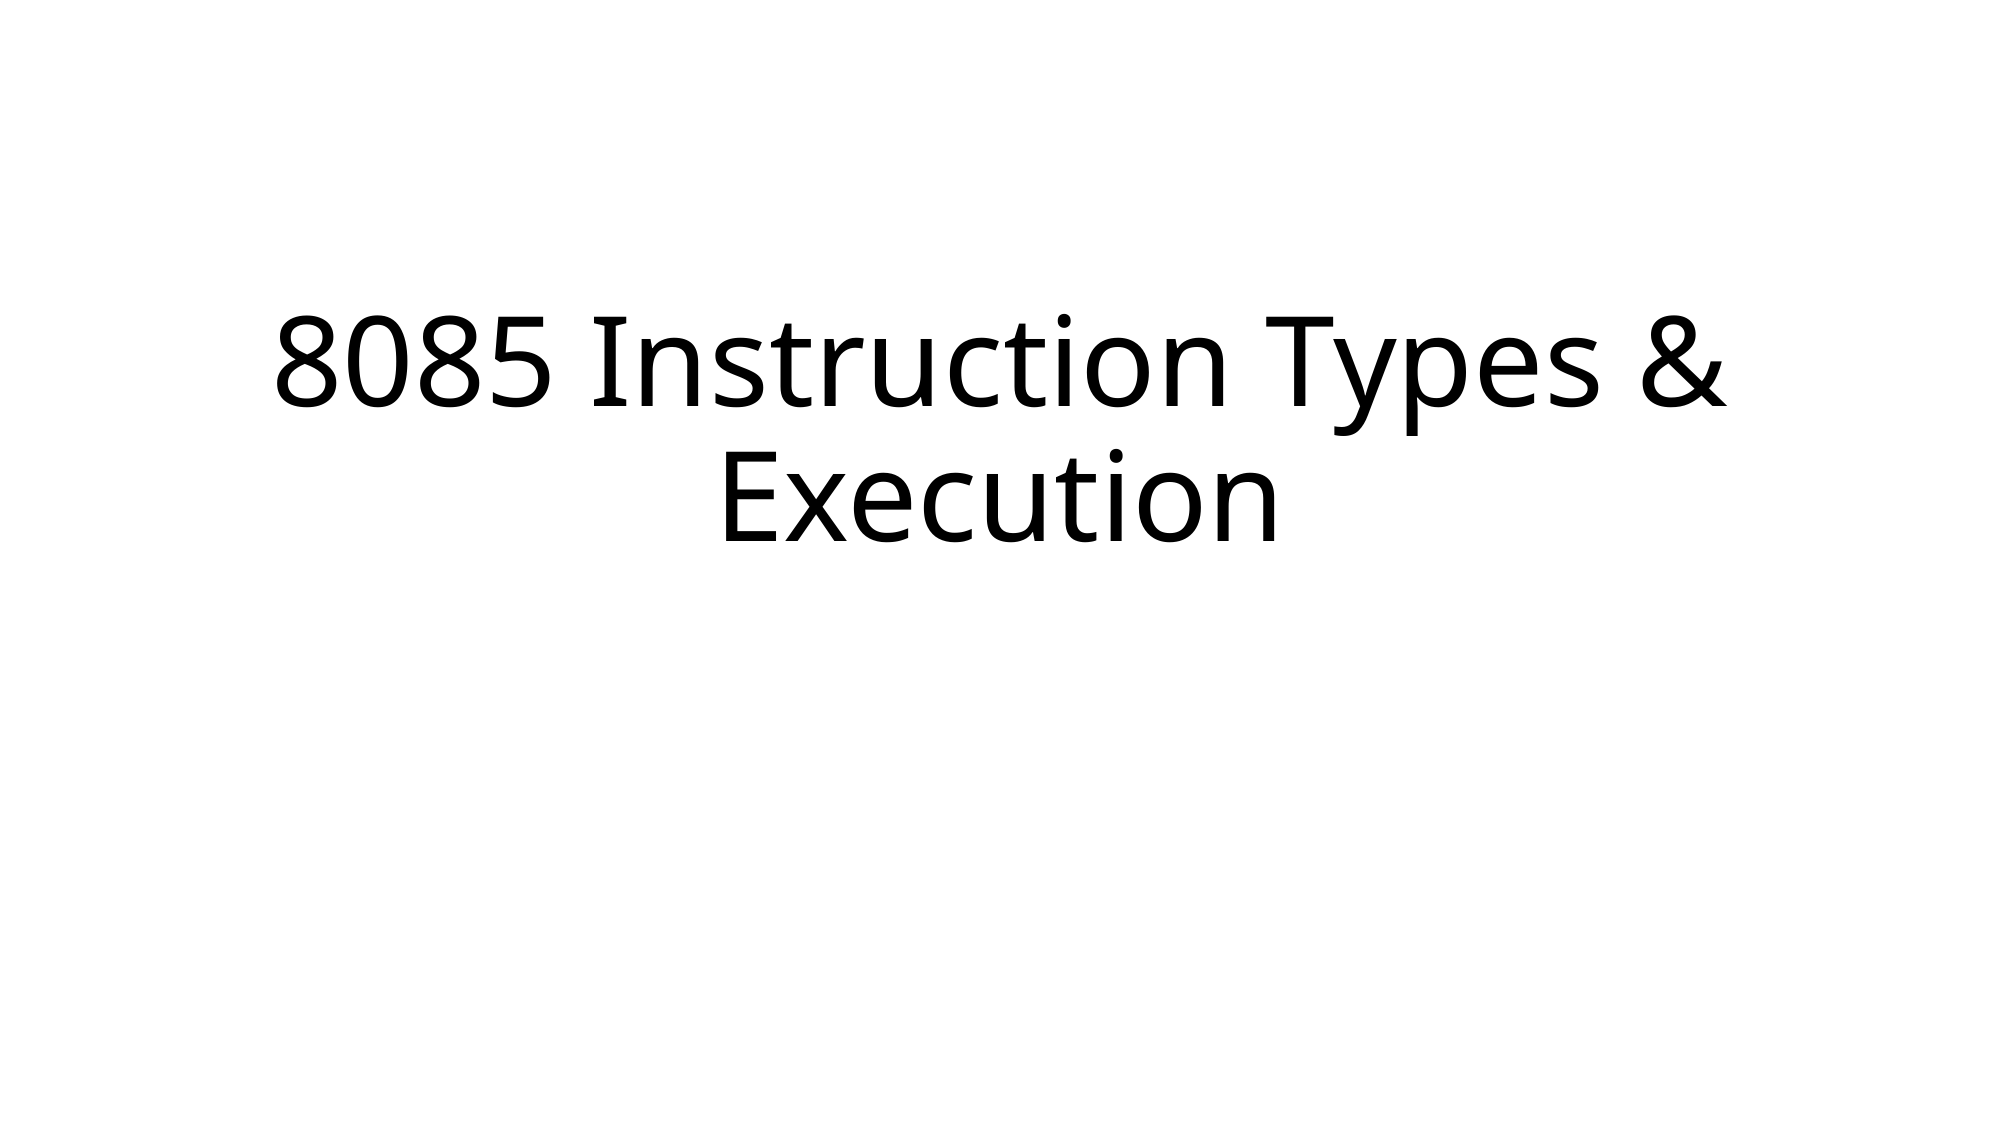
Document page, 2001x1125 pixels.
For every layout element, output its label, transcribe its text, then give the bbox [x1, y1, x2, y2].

title 8085 Instruction Types & Execution [249, 184, 1750, 576]
